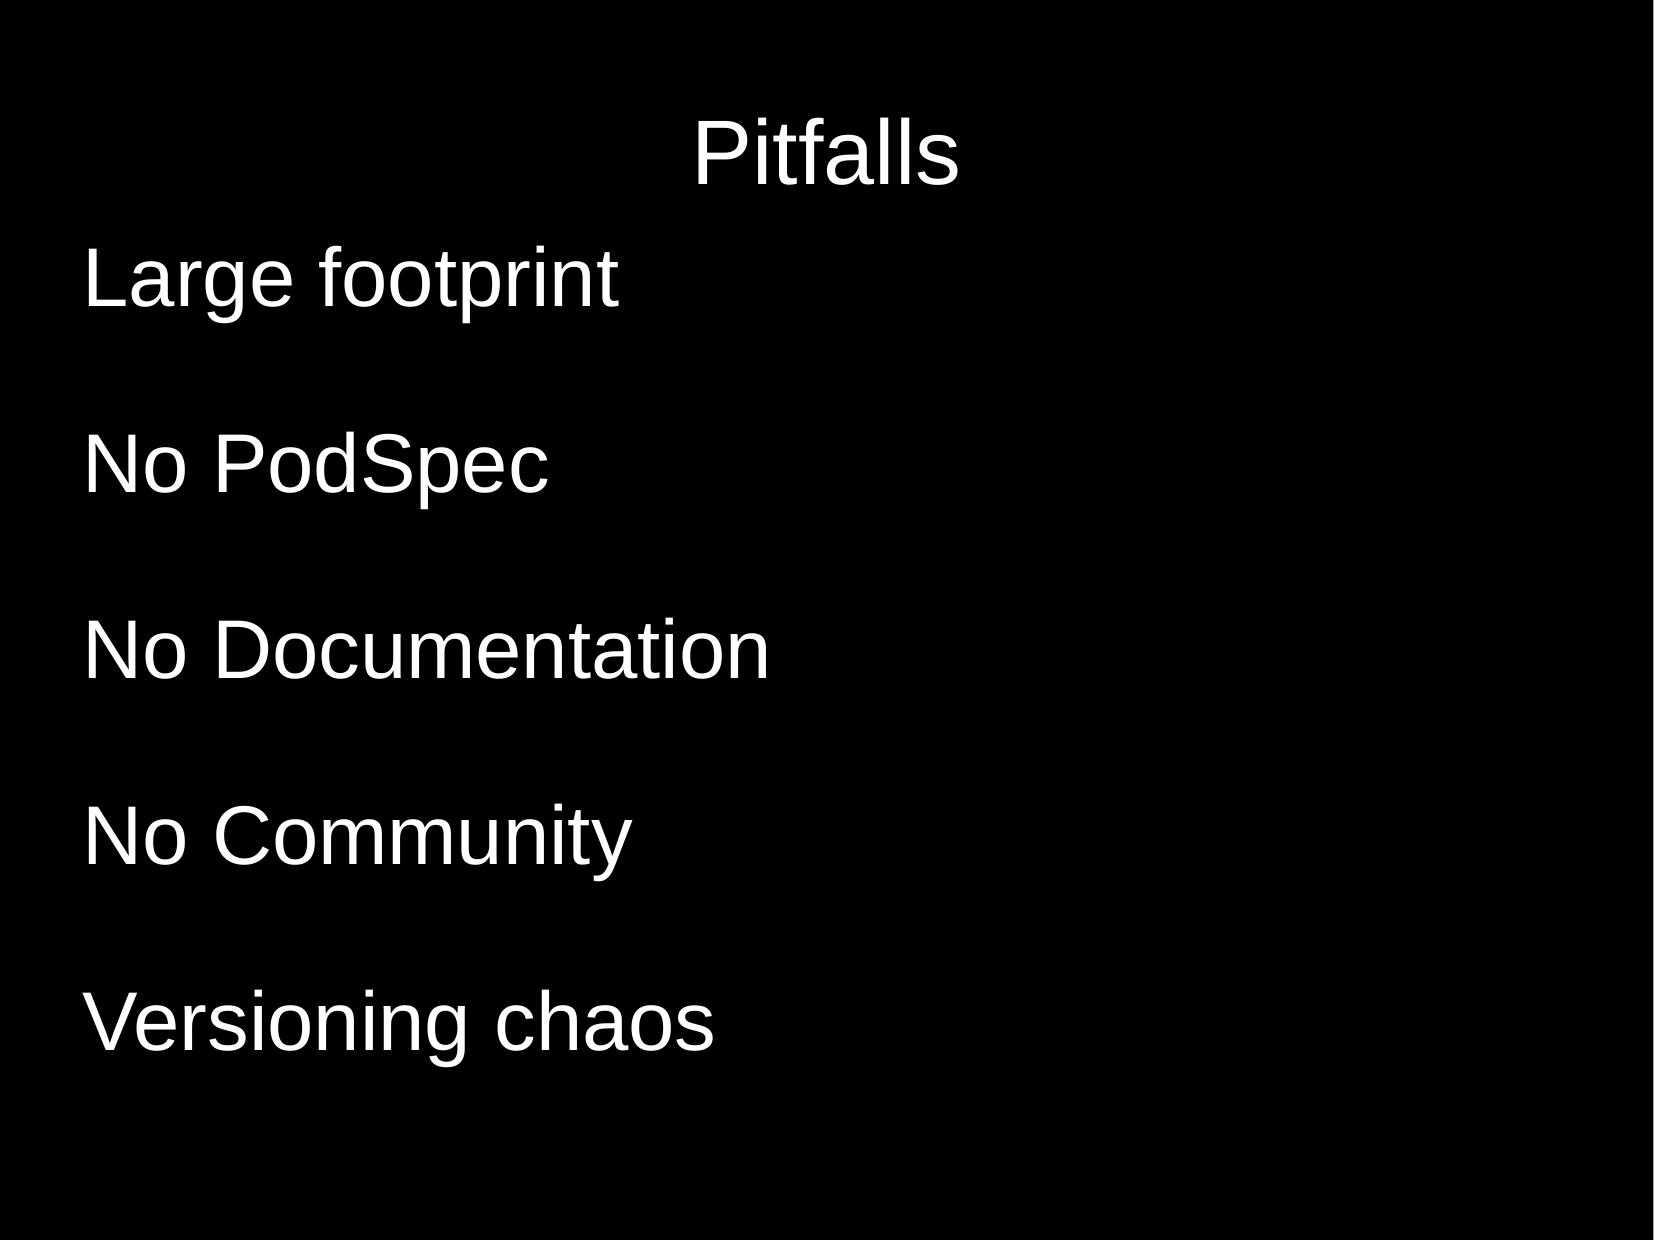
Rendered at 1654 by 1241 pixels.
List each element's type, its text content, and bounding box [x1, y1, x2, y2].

title Pitfalls [82, 49, 1571, 230]
subtitle Large footprint No PodSpec No Documentation No Community Versioning chaos [82, 230, 1571, 1070]
